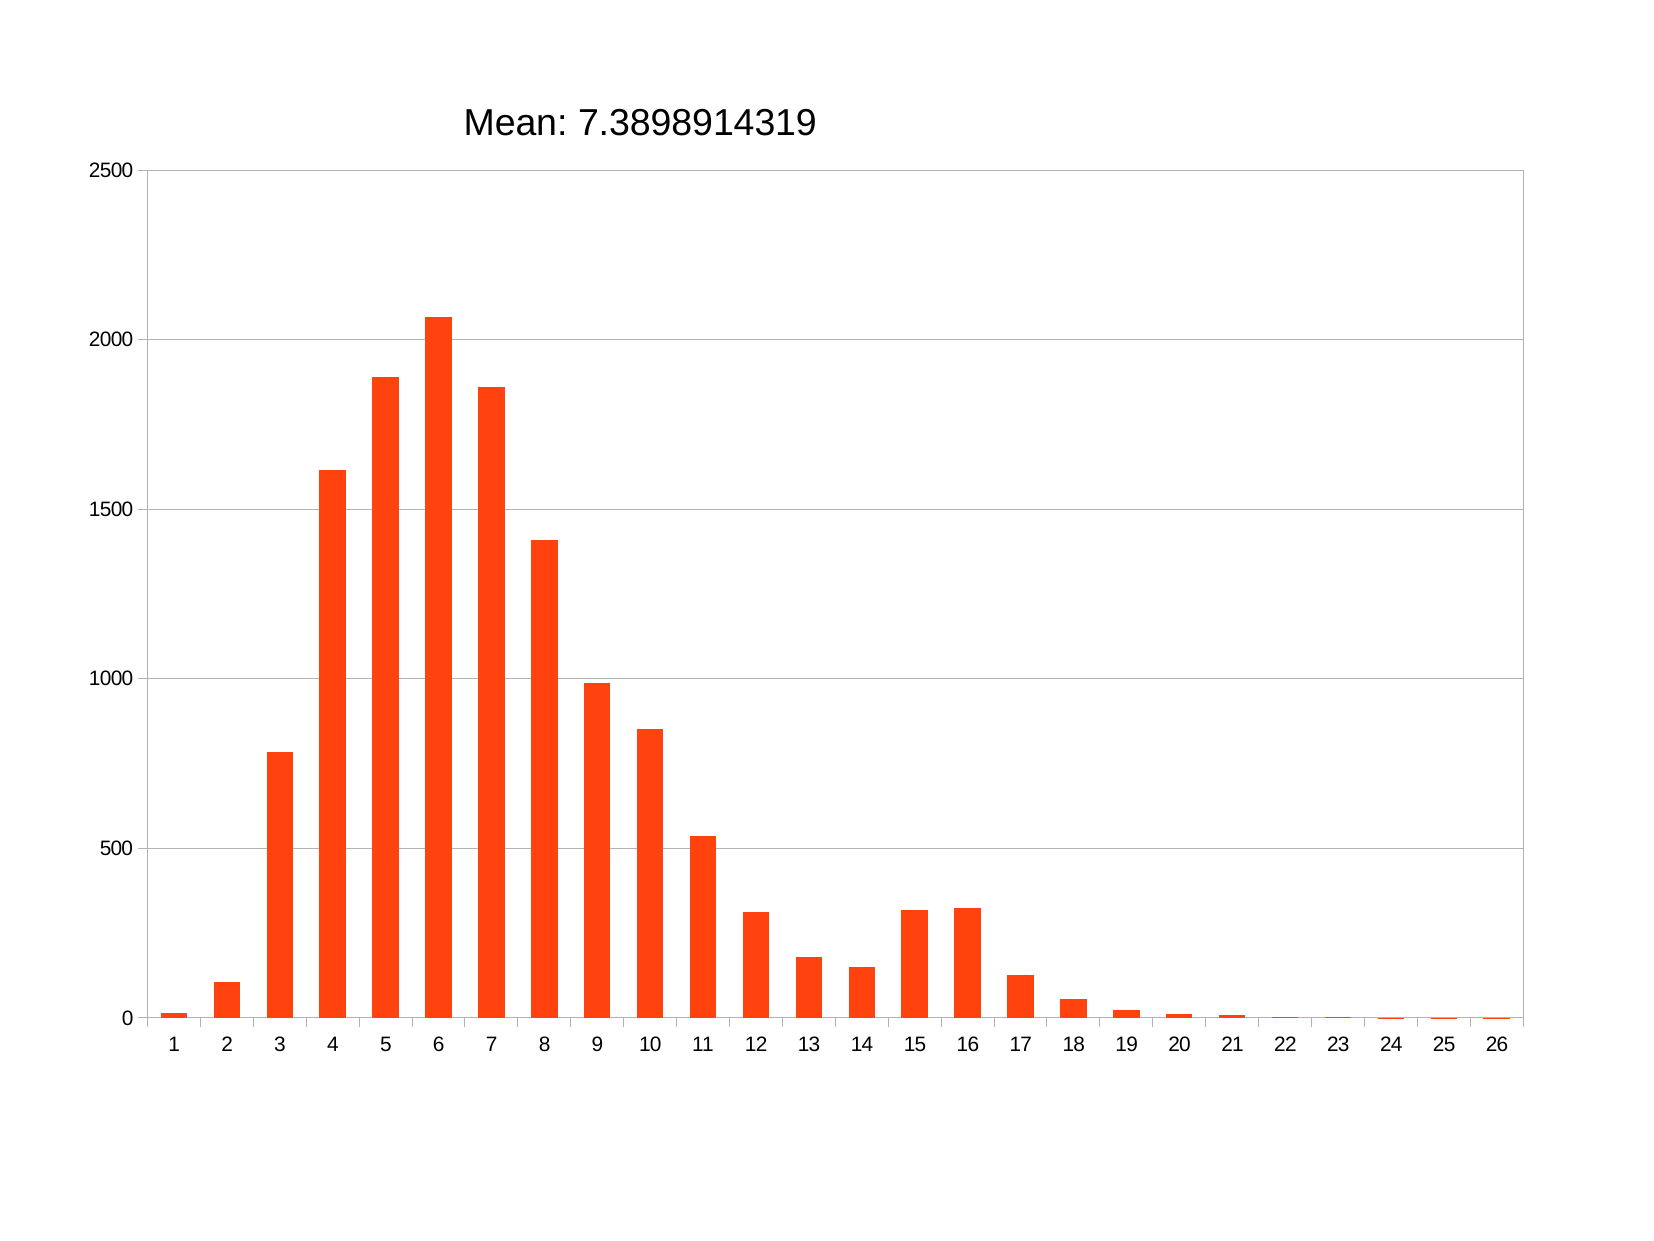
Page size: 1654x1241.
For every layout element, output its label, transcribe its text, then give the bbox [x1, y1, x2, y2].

text_box Mean: 7.3898914319 [448, 94, 1359, 152]
chart [59, 139, 1554, 1075]
